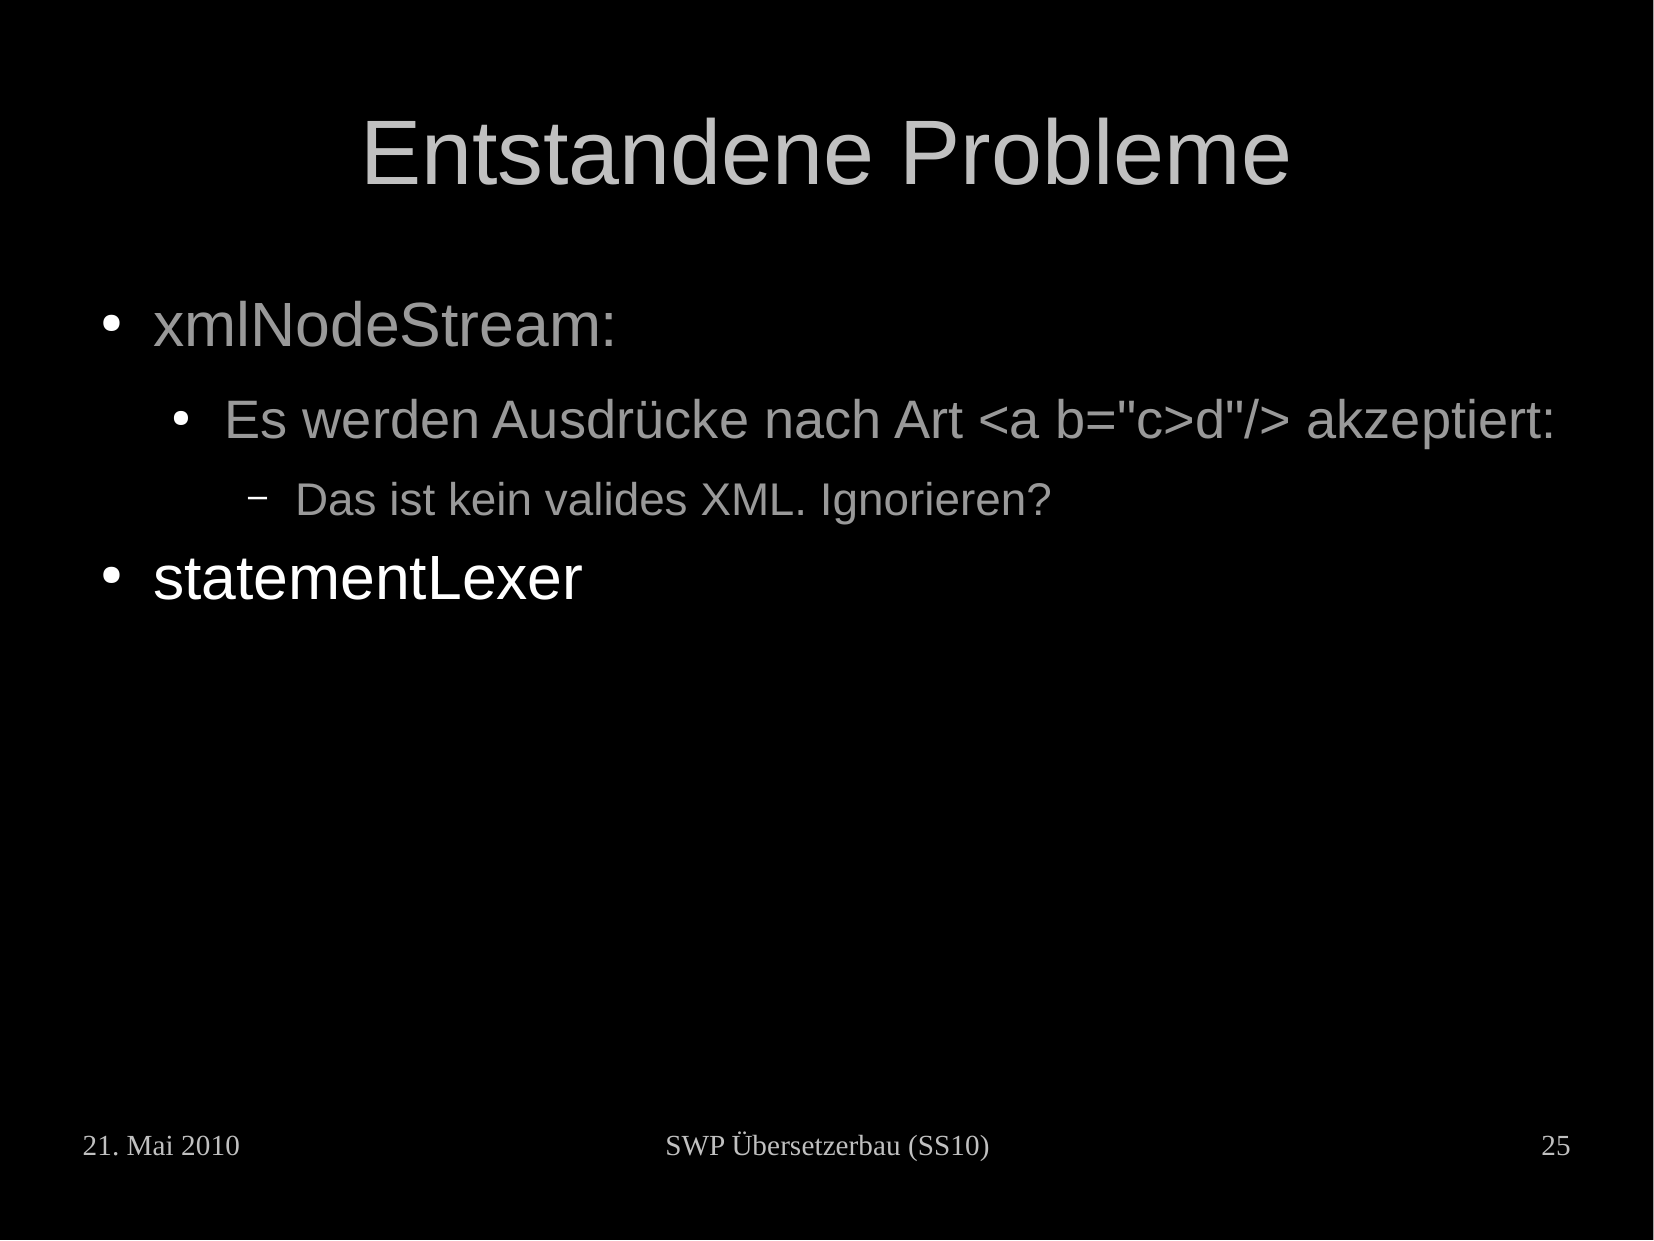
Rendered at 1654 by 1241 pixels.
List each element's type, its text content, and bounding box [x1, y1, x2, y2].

title Entstandene Probleme [82, 49, 1571, 257]
list xmlNodeStream: Es werden Ausdrücke nach Art <a b="c>d"/> akzeptiert: Das ist kein valides XML. Ignorieren? statementLexer [82, 290, 1571, 1109]
